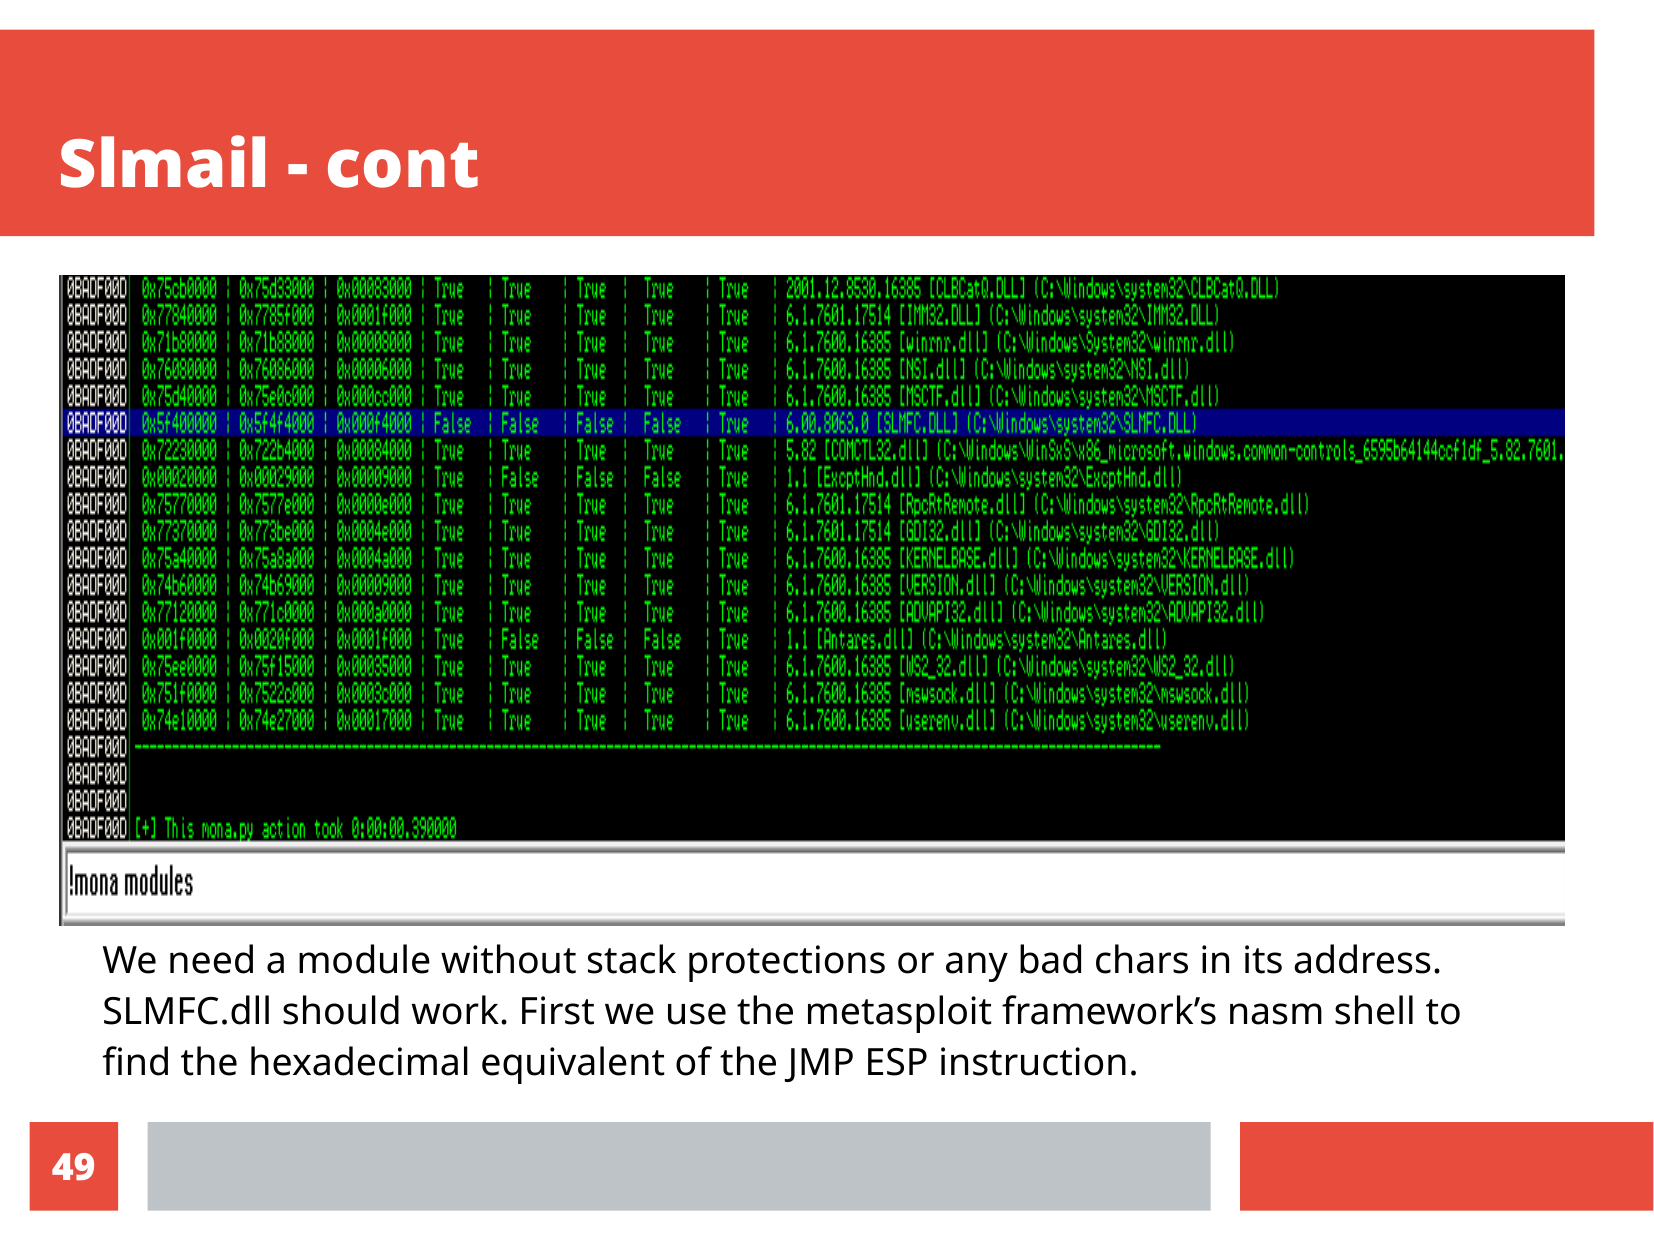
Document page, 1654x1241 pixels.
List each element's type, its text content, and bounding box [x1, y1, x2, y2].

title Slmail - cont [59, 59, 1595, 207]
picture [59, 275, 1565, 927]
text_box We need a module without stack protections or any bad chars in its address. SLMFC.dll should work. First we use the metasploit framework’s nasm shell to find the hexadecimal equivalent of the JMP ESP instruction. [87, 926, 1484, 1115]
